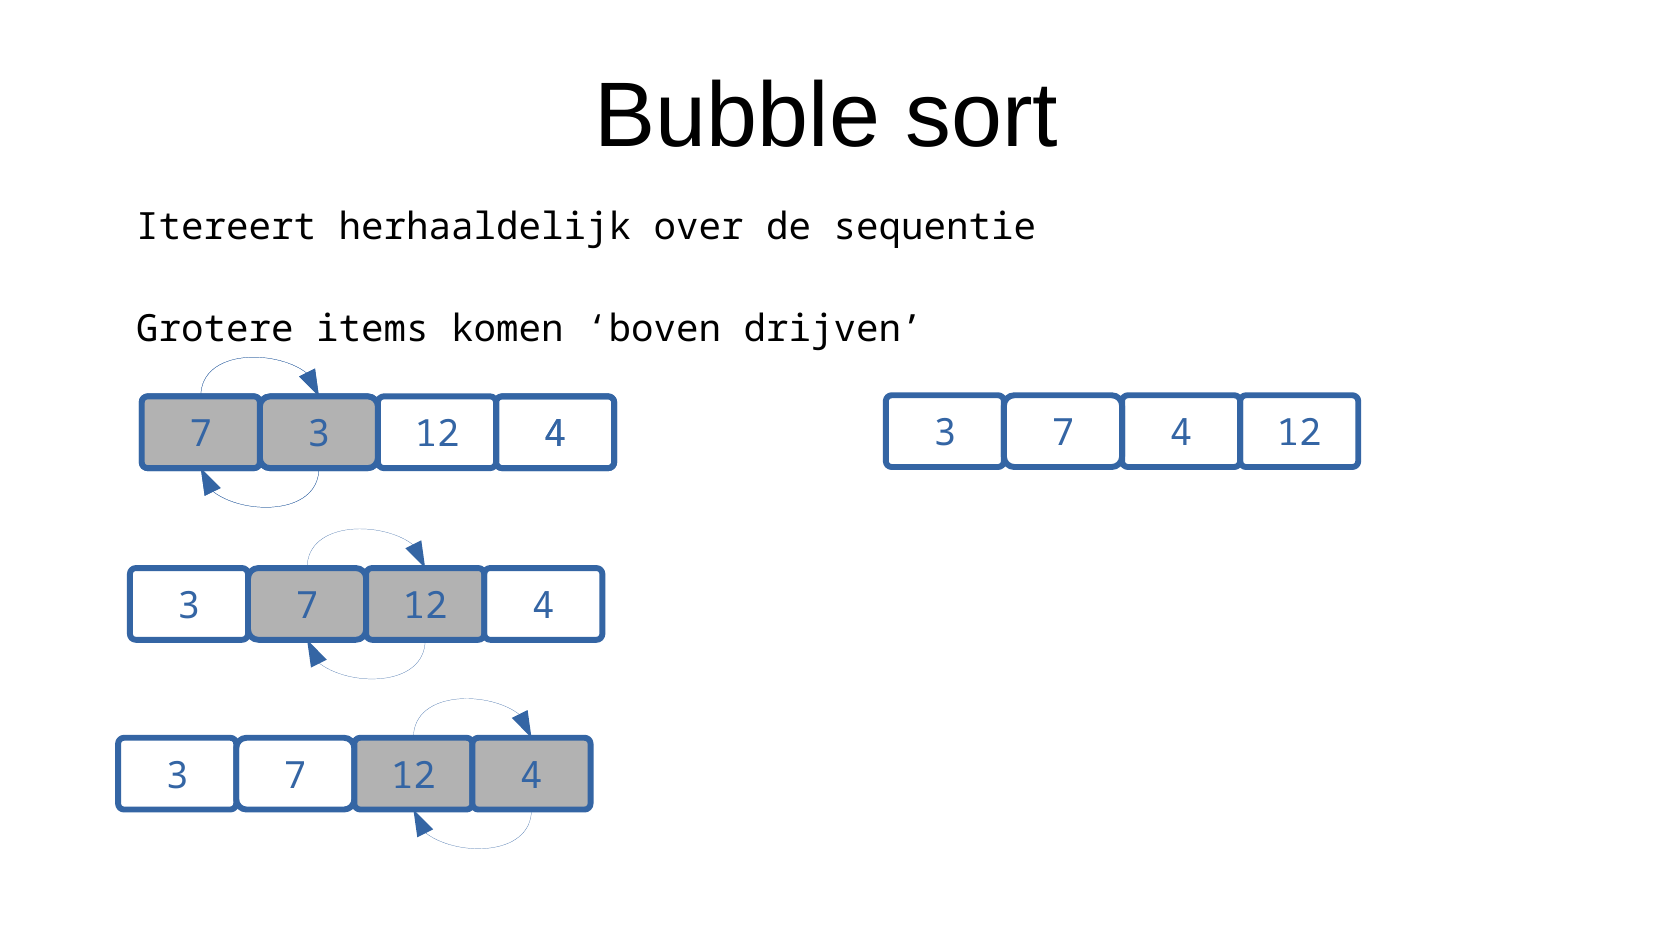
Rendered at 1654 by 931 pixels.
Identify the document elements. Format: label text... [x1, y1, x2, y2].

text_box 4 [484, 568, 603, 633]
text_box 4 [1122, 395, 1238, 460]
text_box 12 [378, 396, 494, 461]
text_box 12 [1240, 395, 1359, 460]
text_box 3 [129, 568, 249, 633]
text_box 4 [496, 396, 615, 461]
text_box 3 [885, 395, 1004, 460]
text_box 4 [472, 737, 591, 803]
text_box 7 [141, 396, 260, 461]
title Bubble sort [82, 37, 1571, 193]
text_box Itereert herhaaldelijk over de sequentie Grotere items komen ‘boven drijven’ [121, 192, 1052, 338]
text_box 7 [250, 568, 364, 633]
text_box 12 [366, 568, 482, 633]
text_box 7 [1006, 395, 1120, 460]
text_box 7 [238, 737, 353, 803]
text_box 3 [261, 396, 378, 461]
text_box 12 [354, 737, 471, 803]
text_box 3 [118, 737, 237, 803]
